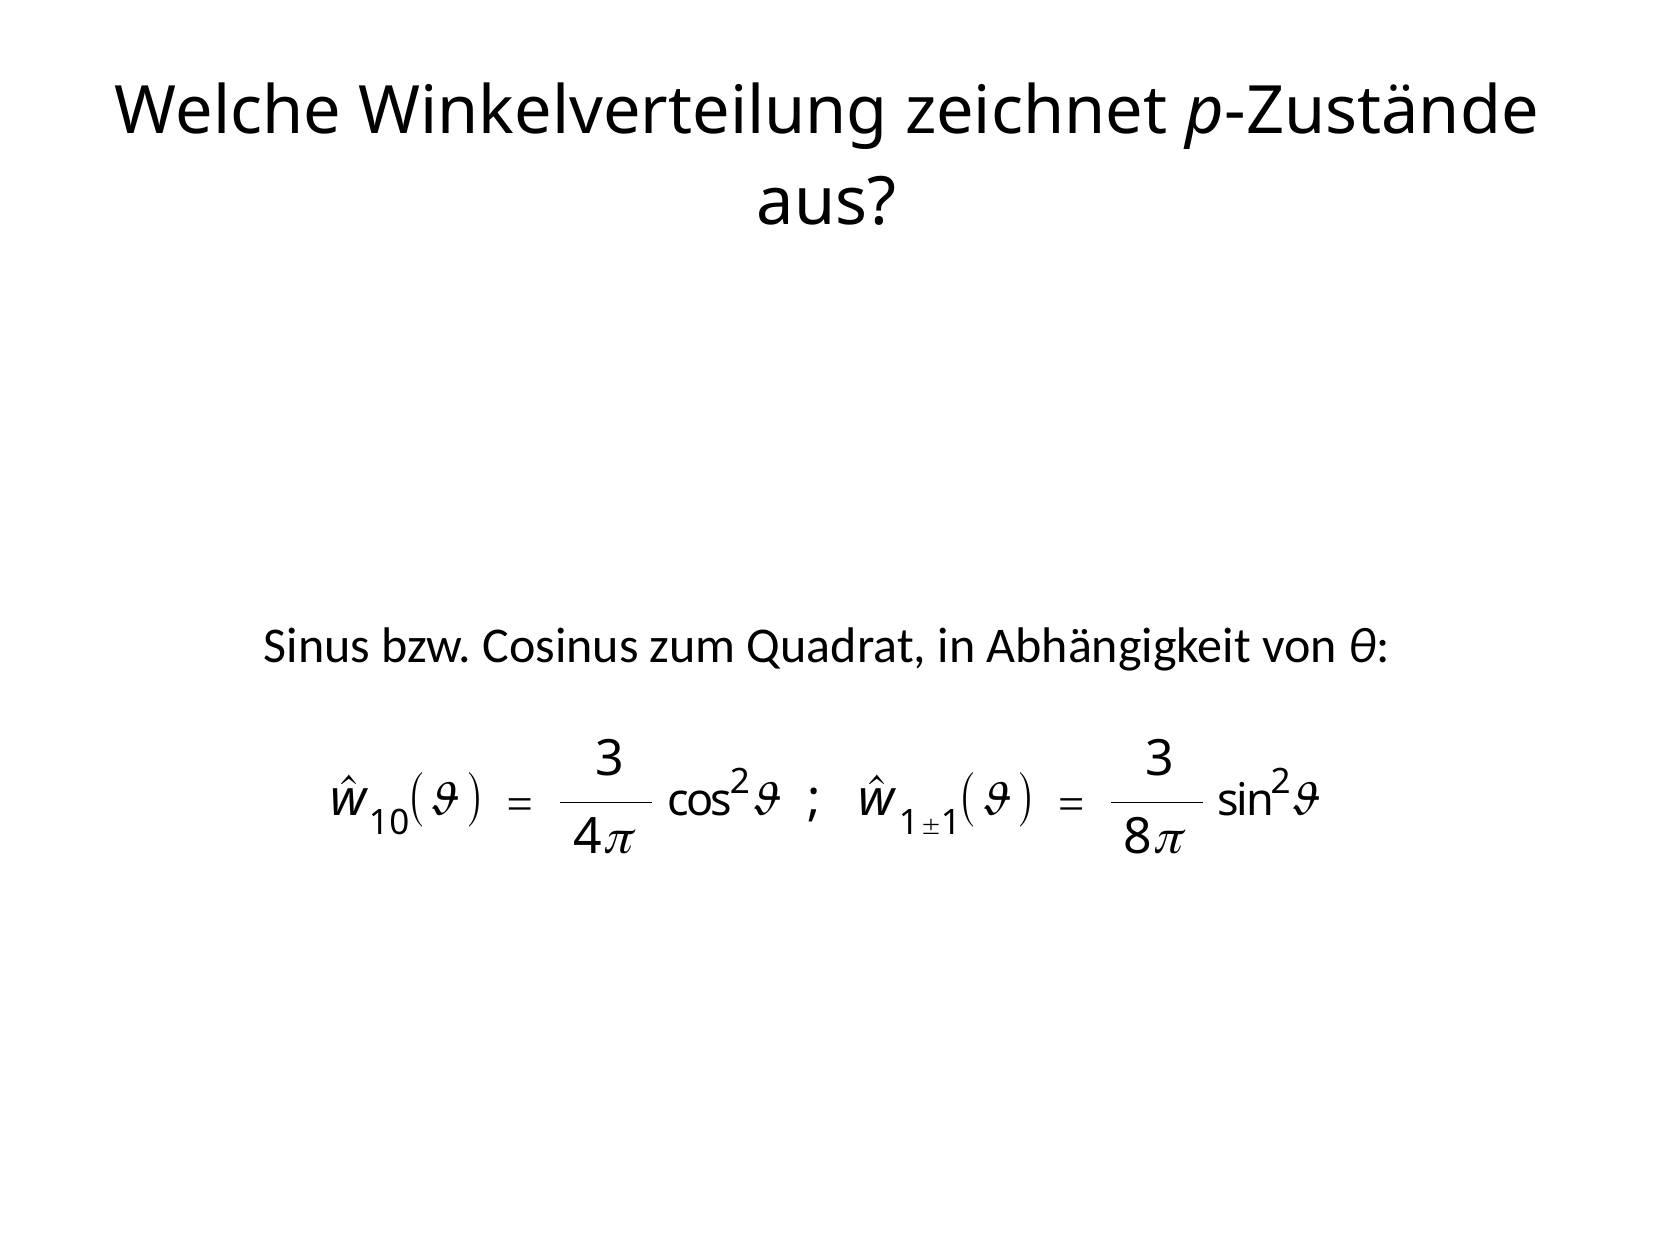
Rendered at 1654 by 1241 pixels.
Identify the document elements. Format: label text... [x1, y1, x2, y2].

title Welche Winkelverteilung zeichnet p-Zustände aus? [82, 49, 1571, 257]
chart [323, 728, 1330, 867]
subtitle Sinus bzw. Cosinus zum Quadrat, in Abhängigkeit von θ: [82, 290, 1571, 1010]
